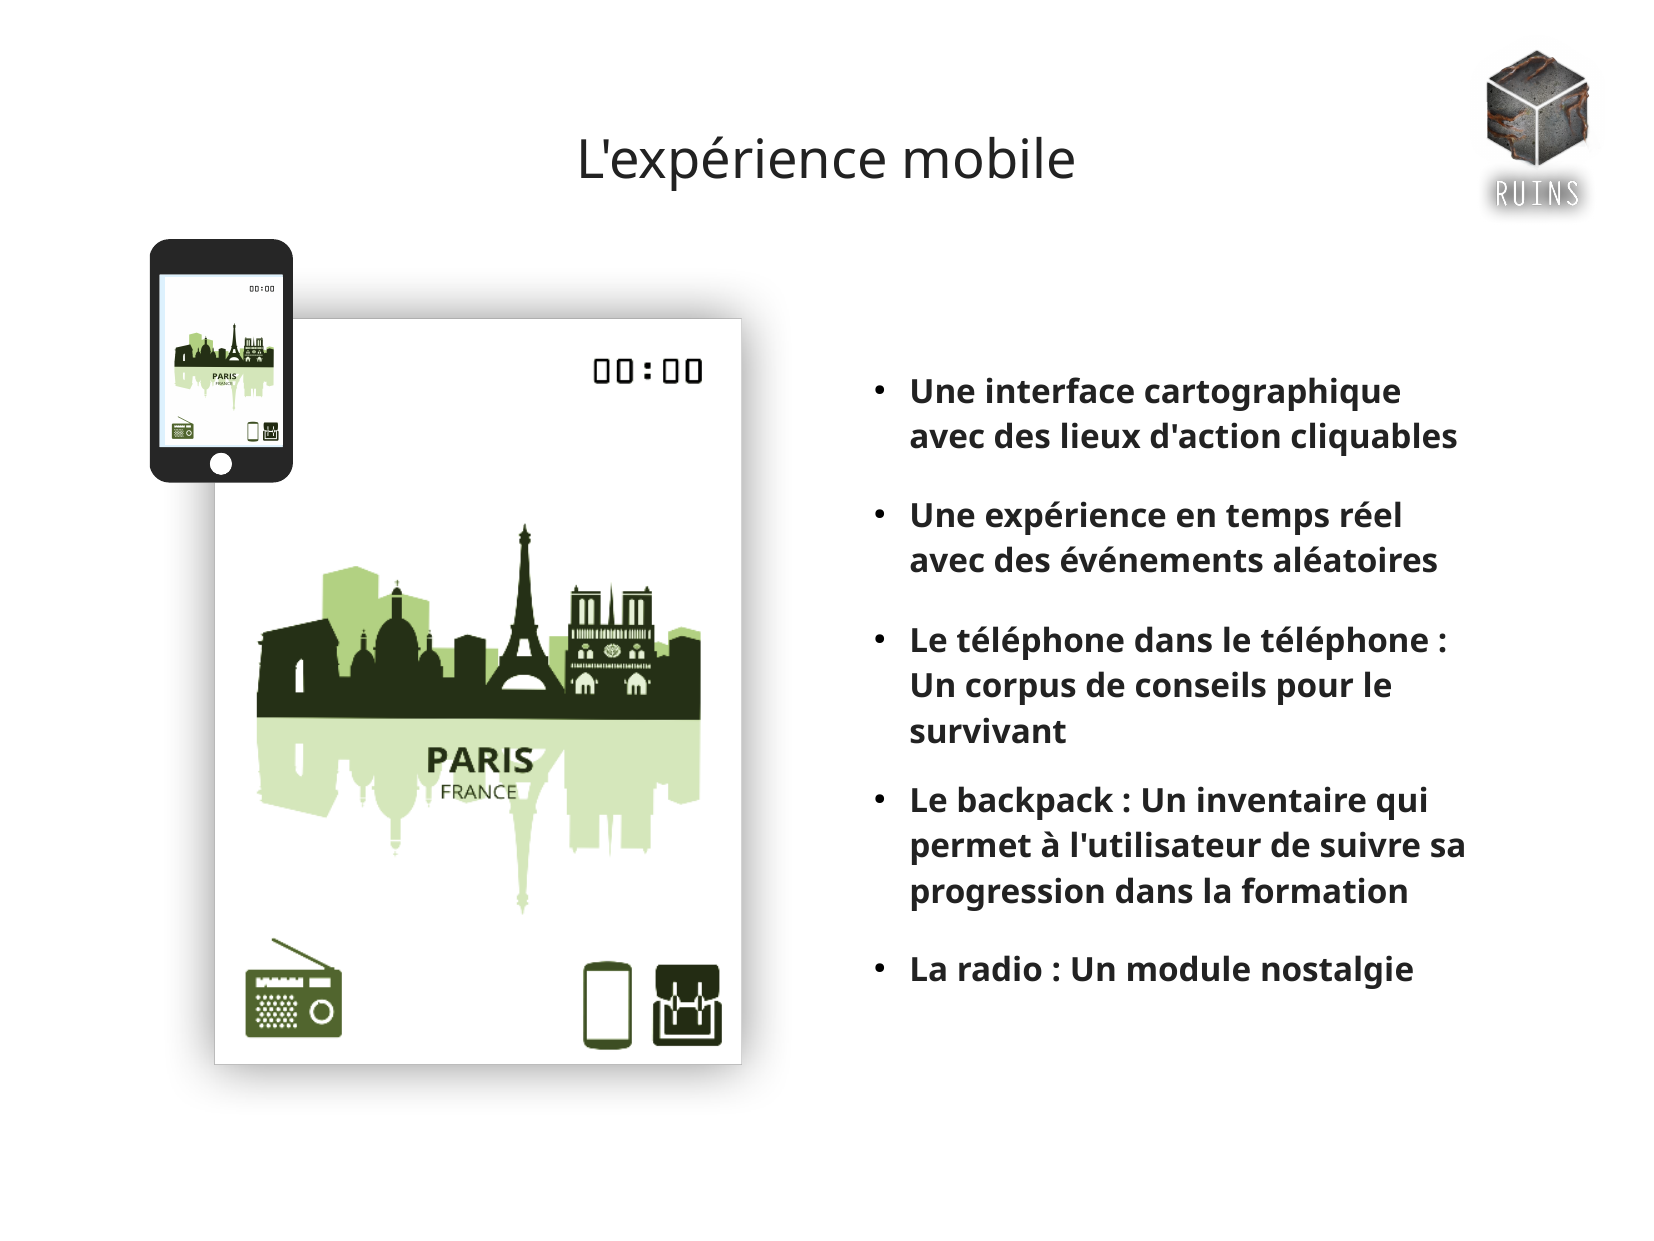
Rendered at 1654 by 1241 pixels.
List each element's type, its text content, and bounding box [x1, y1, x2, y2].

title La radio : Un module nostalgie [874, 915, 1465, 1023]
title L'expérience mobile [82, 55, 1571, 260]
title Le backpack : Un inventaire qui permet à l'utilisateur de suivre sa progression dans la formation [874, 765, 1501, 925]
title Une interface cartographique avec des lieux d'action cliquables [874, 360, 1465, 467]
picture [1429, 29, 1648, 249]
title Une expérience en temps réel avec des événements aléatoires [874, 484, 1465, 591]
title Le téléphone dans le téléphone : Un corpus de conseils pour le survivant [874, 625, 1465, 745]
picture [137, 239, 827, 1146]
